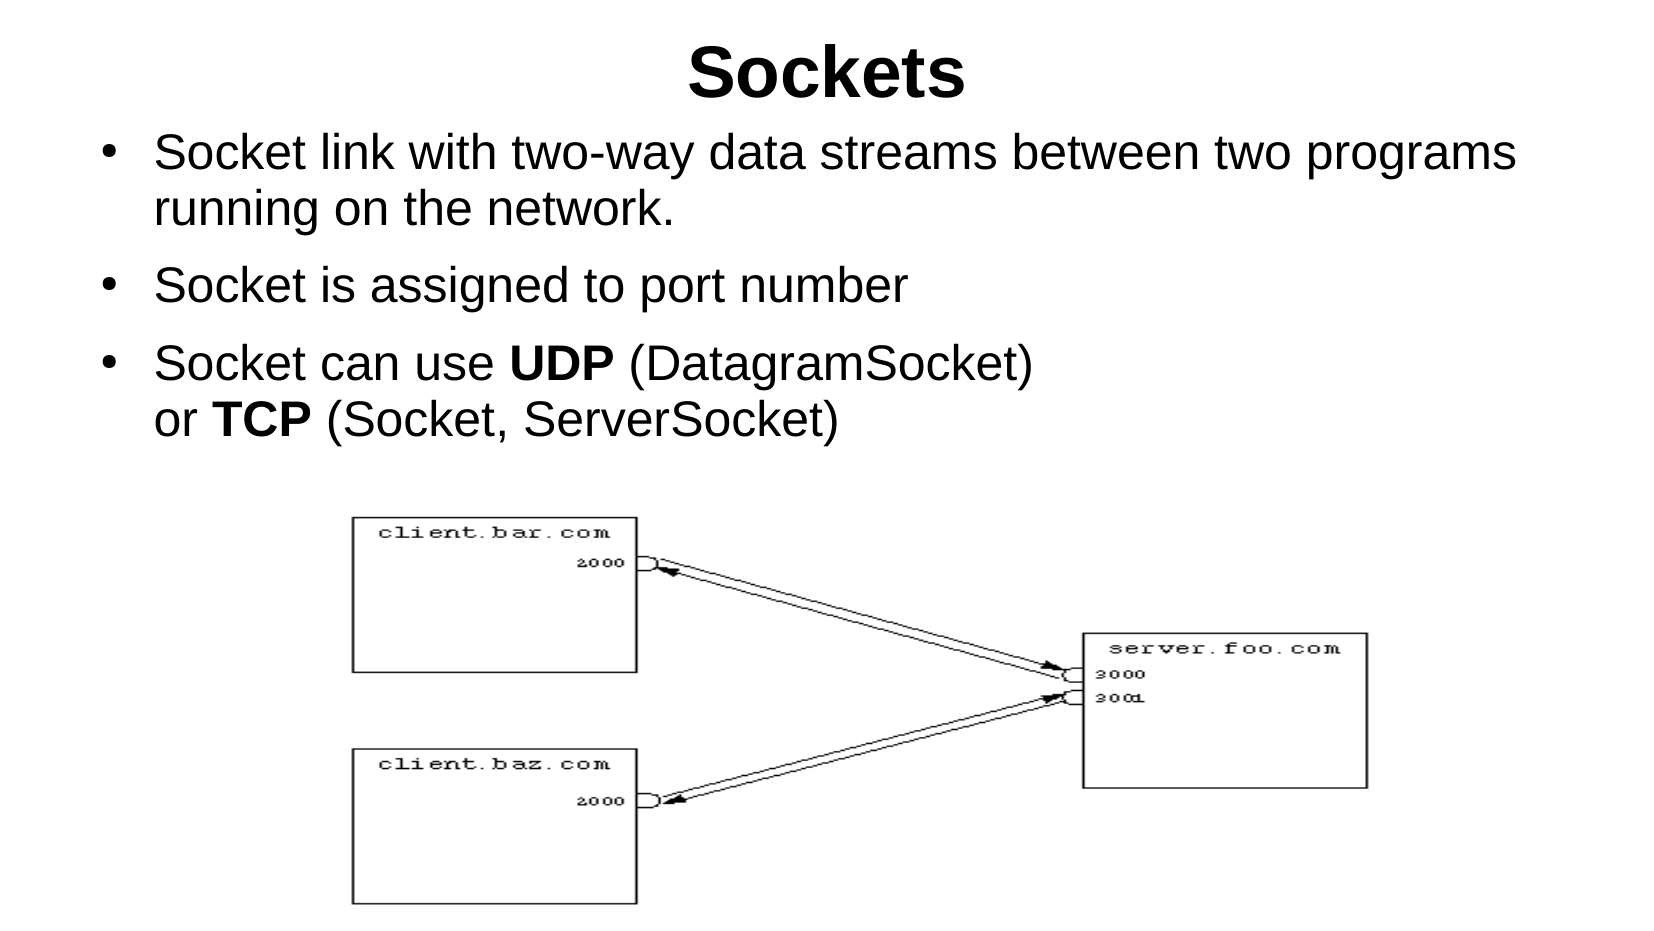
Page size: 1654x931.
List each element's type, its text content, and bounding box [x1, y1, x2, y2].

list Socket link with two-way data streams between two programs running on the network. Socket is assigned to port number Socket can use UDP (DatagramSocket) or TCP (Socket, ServerSocket) [82, 124, 1538, 889]
title Sockets [82, 31, 1571, 114]
picture [318, 889, 1394, 913]
